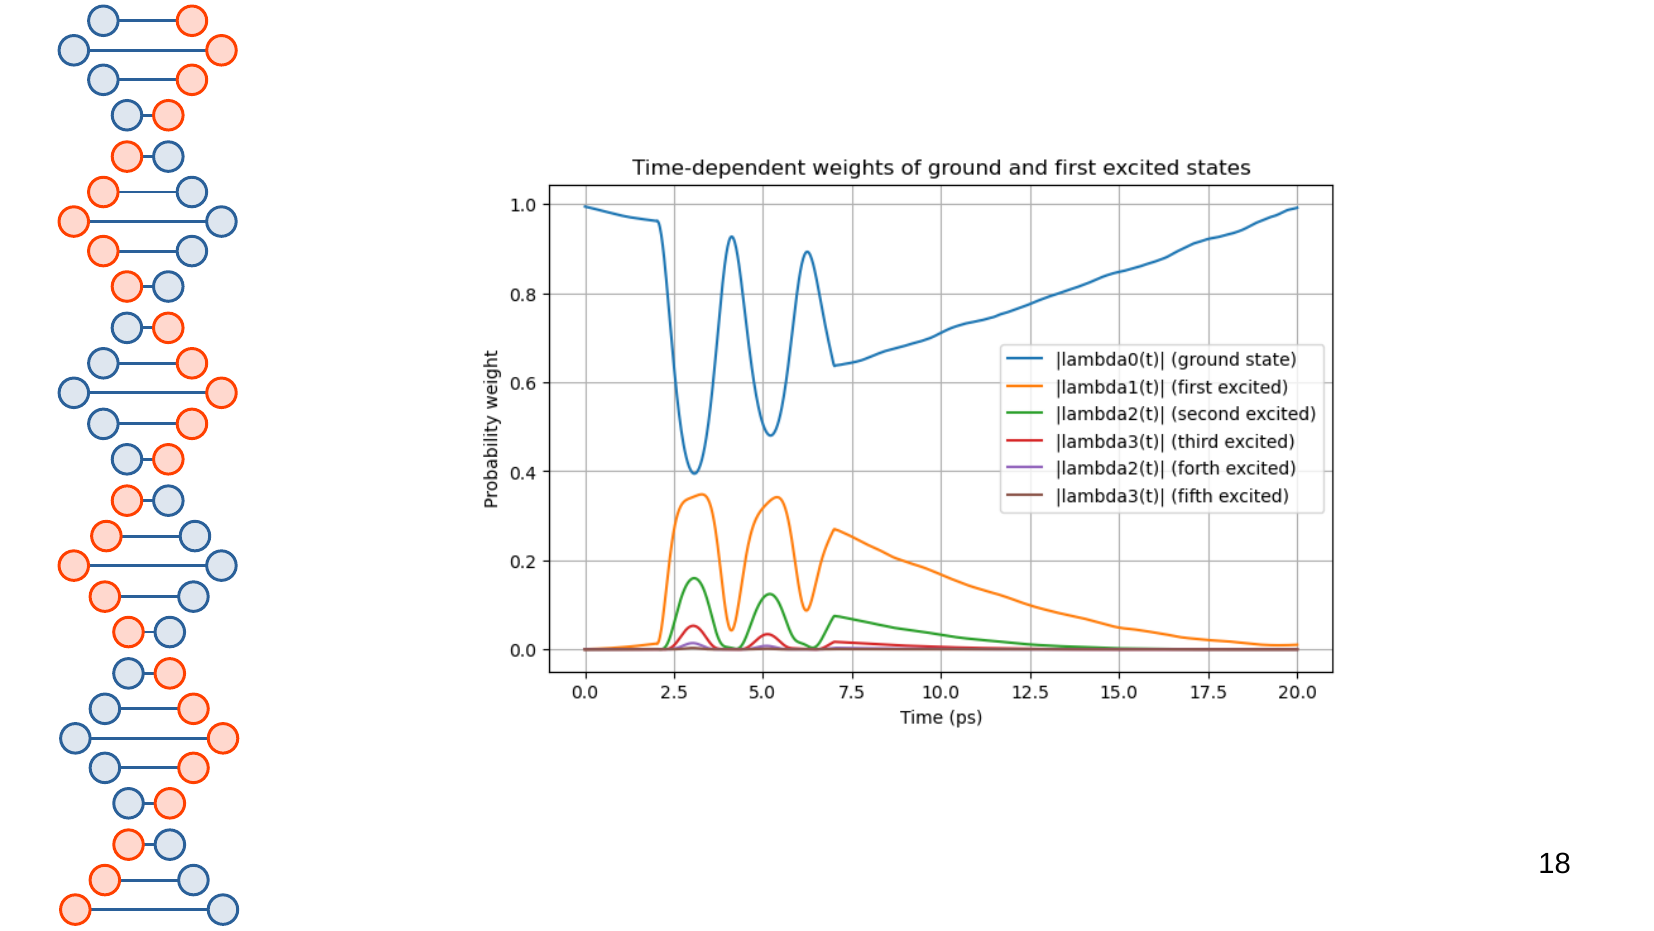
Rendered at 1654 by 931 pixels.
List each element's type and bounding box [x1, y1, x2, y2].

picture [472, 147, 1345, 739]
